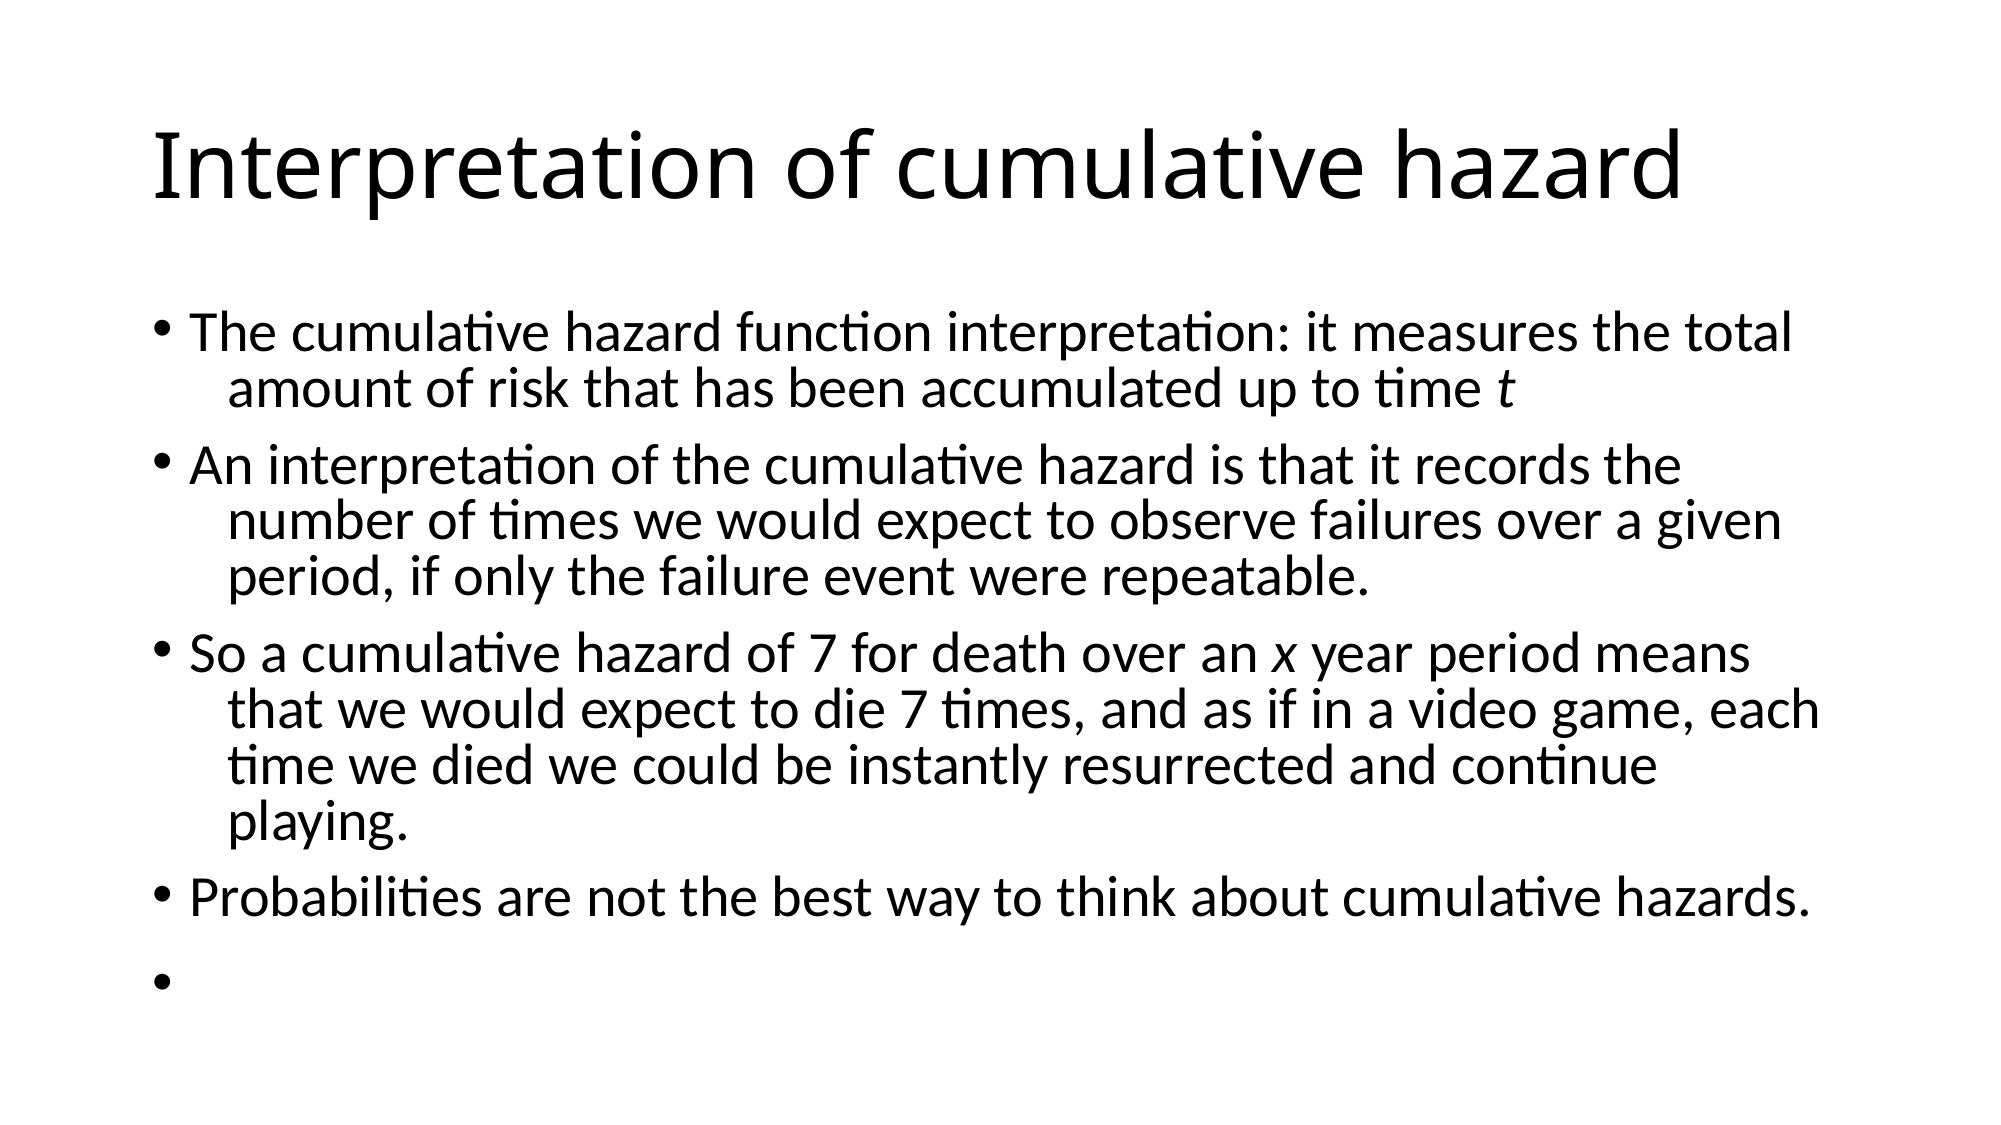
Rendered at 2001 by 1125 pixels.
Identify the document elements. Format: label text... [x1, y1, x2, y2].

title Interpretation of cumulative hazard [137, 59, 1863, 278]
list The cumulative hazard function interpretation: it measures the total amount of risk that has been accumulated up to time t An interpretation of the cumulative hazard is that it records the number of times we would expect to observe failures over a given period, if only the failure event were repeatable. So a cumulative hazard of 7 for death over an x year period means that we would expect to die 7 times, and as if in a video game, each time we died we could be instantly resurrected and continue playing. Probabilities are not the best way to think about cumulative hazards. [137, 299, 1863, 1014]
